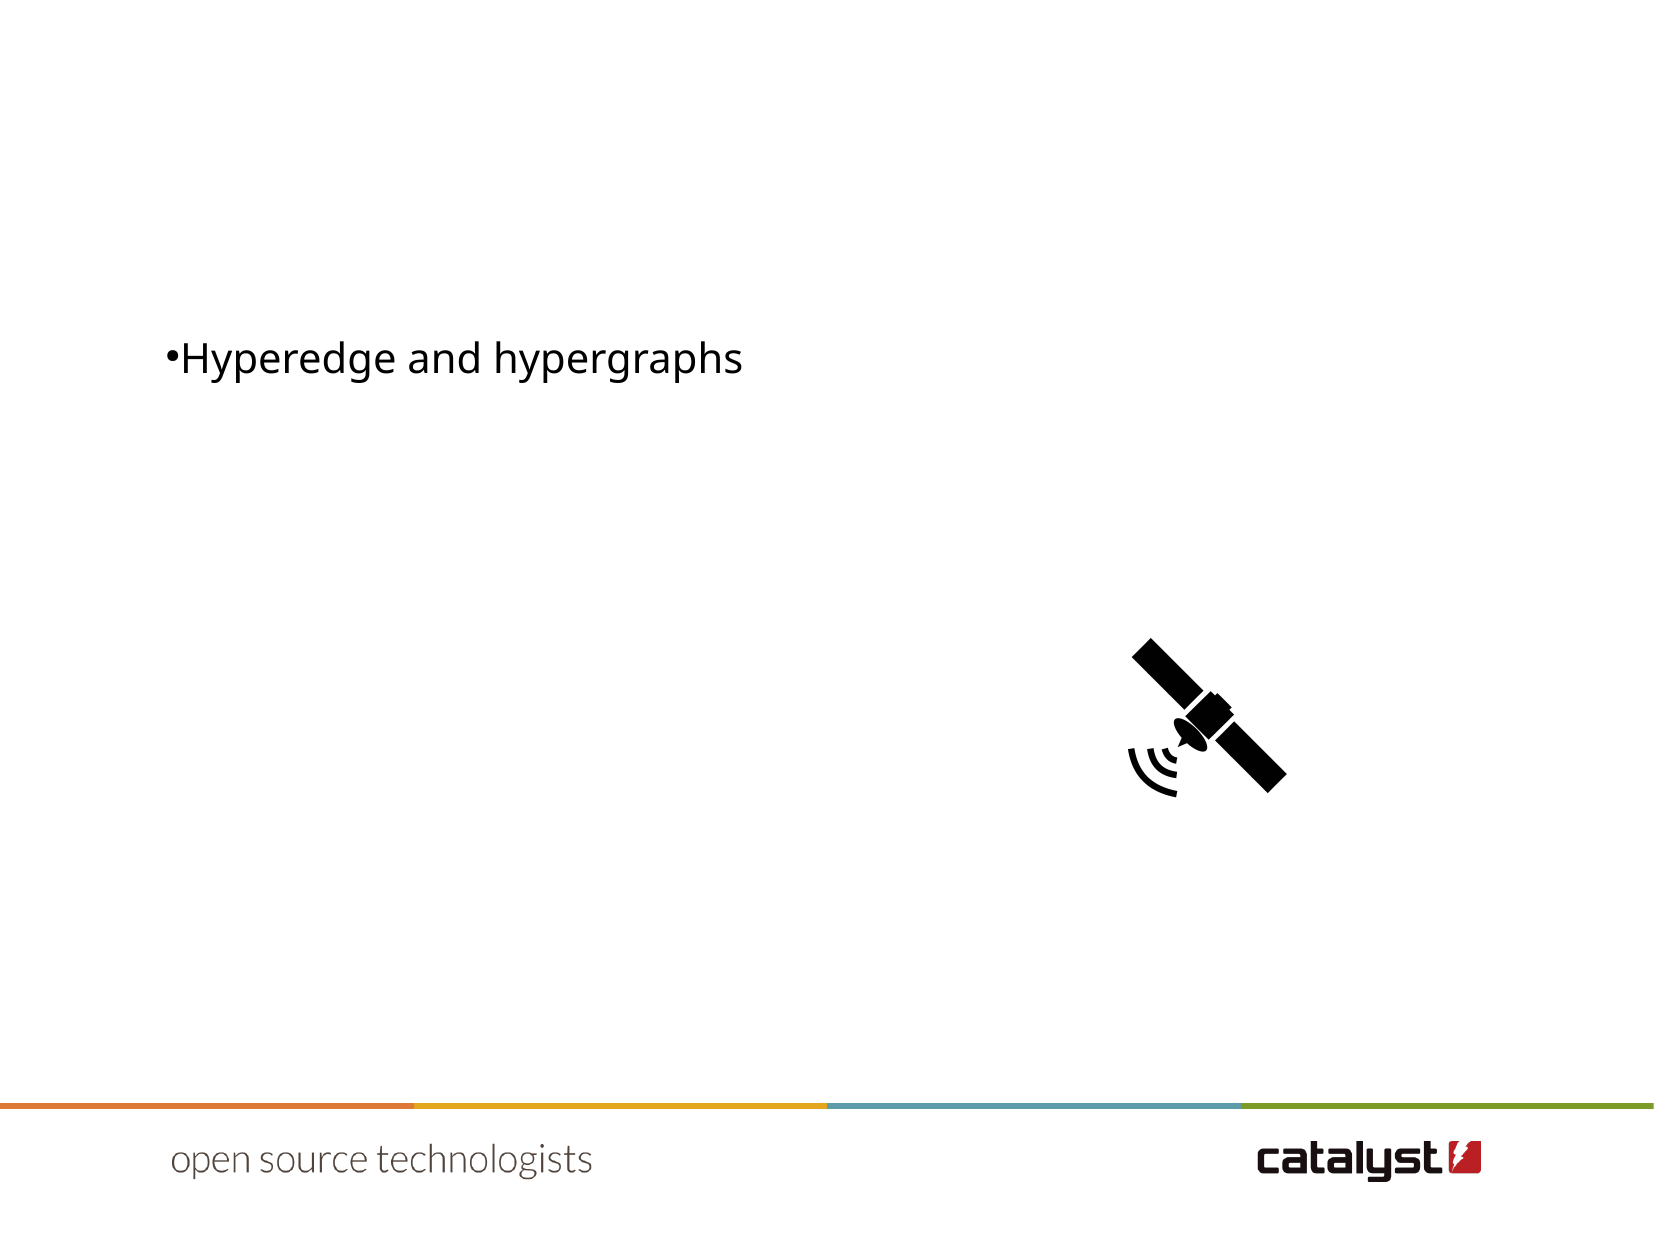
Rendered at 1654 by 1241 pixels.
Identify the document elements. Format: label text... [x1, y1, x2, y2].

picture [1126, 633, 1292, 799]
list Hyperedge and hypergraphs [165, 307, 1489, 1027]
